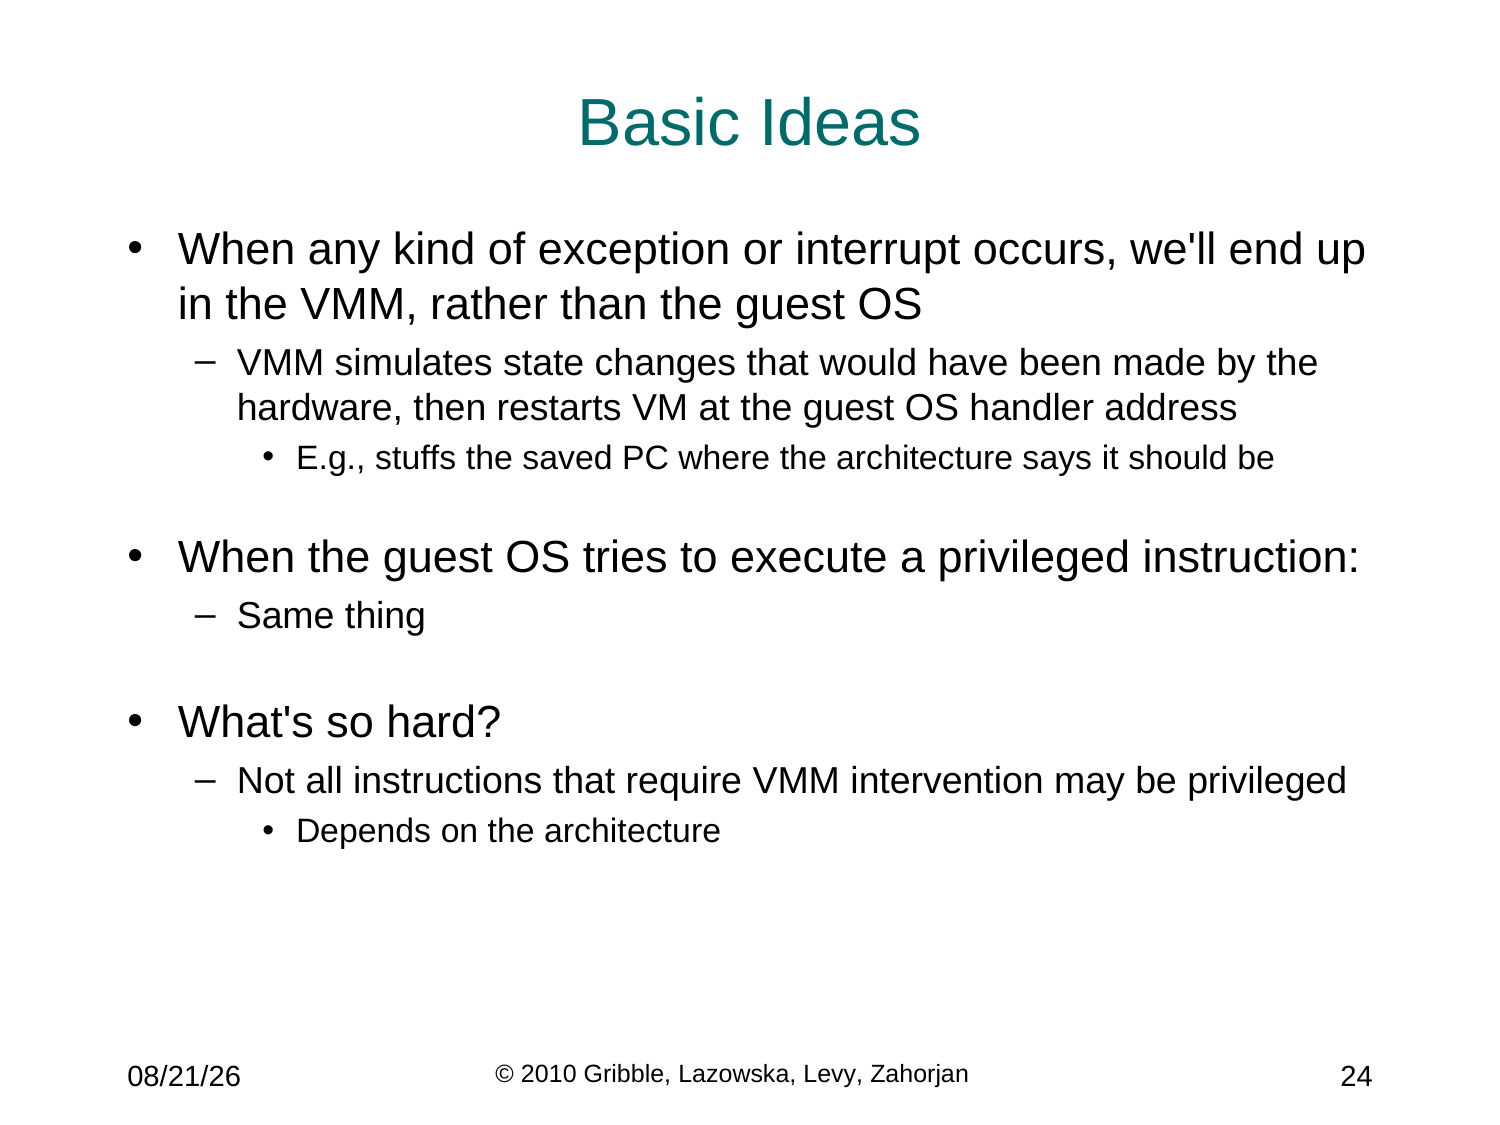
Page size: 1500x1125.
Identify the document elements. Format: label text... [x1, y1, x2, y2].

list When any kind of exception or interrupt occurs, we'll end up in the VMM, rather than the guest OS VMM simulates state changes that would have been made by the hardware, then restarts VM at the guest OS handler address E.g., stuffs the saved PC where the architecture says it should be When the guest OS tries to execute a privileged instruction: Same thing What's so hard? Not all instructions that require VMM intervention may be privileged Depends on the architecture [112, 212, 1388, 955]
title Basic Ideas [112, 62, 1388, 176]
